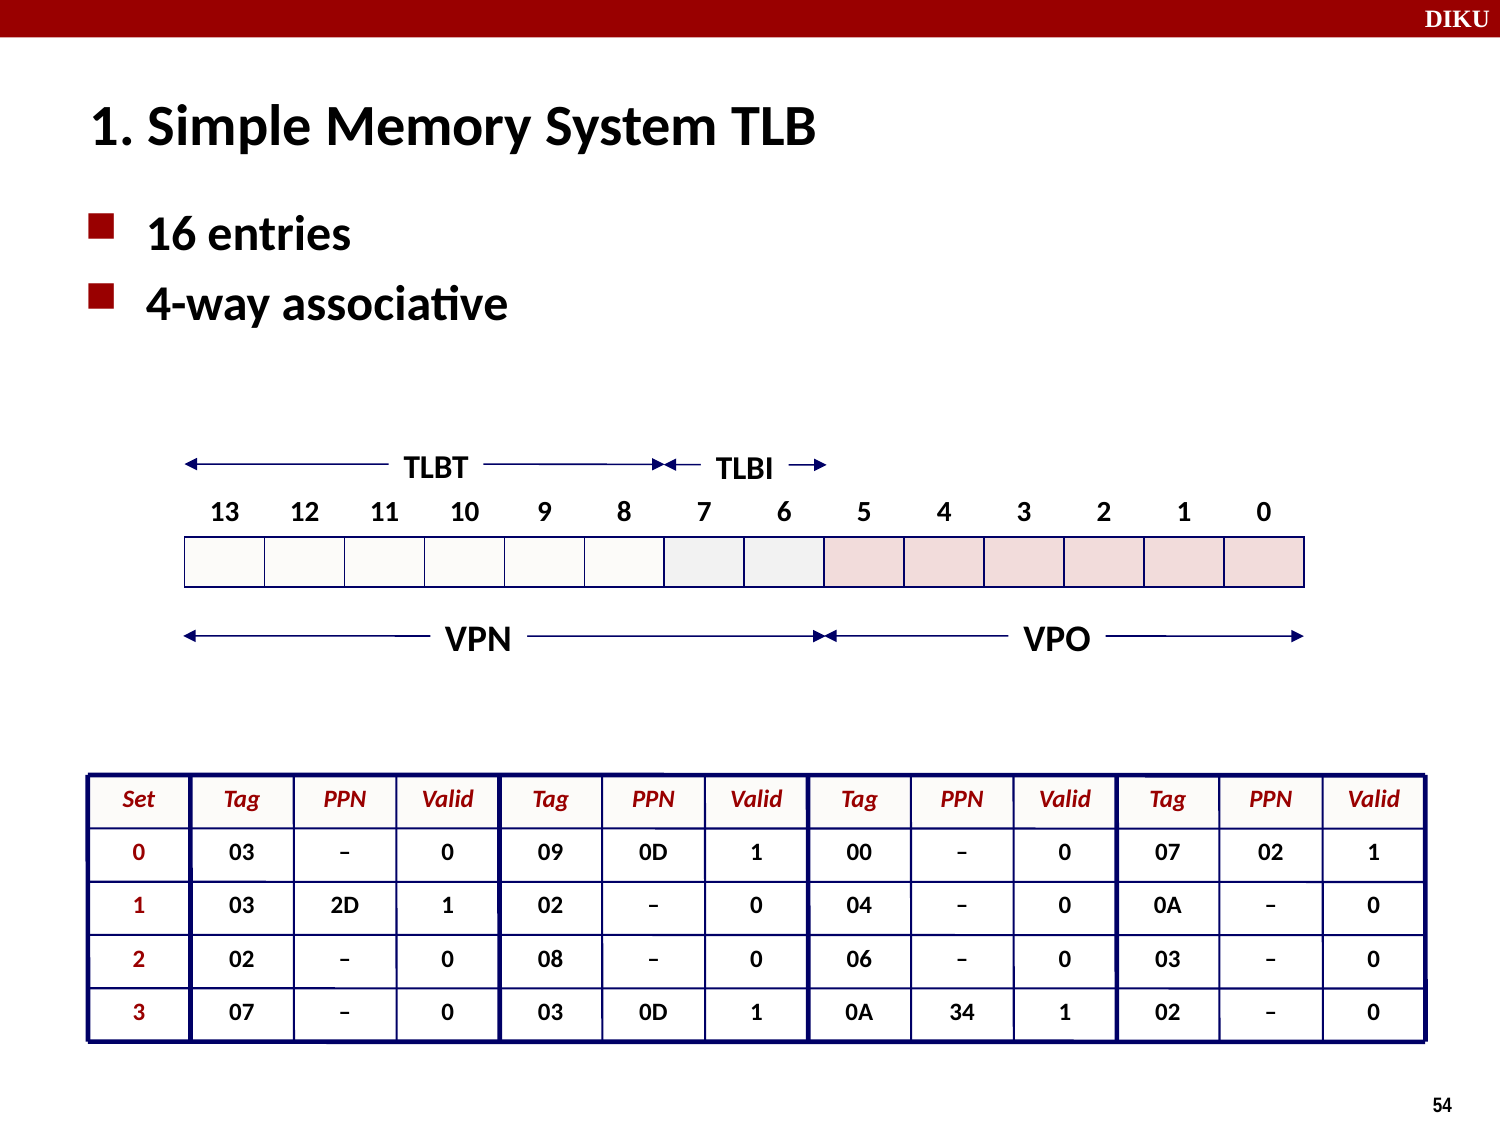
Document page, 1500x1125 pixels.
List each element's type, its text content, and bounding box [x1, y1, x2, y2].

text_box 9 [504, 487, 584, 538]
text_box 0 [1324, 990, 1423, 1039]
text_box 7 [664, 487, 744, 538]
text_box 02 [1221, 830, 1321, 880]
text_box – [1221, 990, 1321, 1039]
text_box 0 [1015, 830, 1114, 880]
text_box 13 [184, 487, 264, 538]
text_box 1 [1144, 487, 1223, 538]
text_box Valid [398, 778, 497, 827]
text_box 6 [744, 487, 824, 538]
text_box 0 [91, 830, 188, 880]
text_box 0 [398, 830, 497, 880]
text_box Valid [1015, 778, 1114, 827]
text_box 0 [707, 883, 805, 933]
text_box 0 [1015, 937, 1114, 987]
text_box 02 [1120, 990, 1218, 1039]
text_box PPN [604, 778, 703, 827]
text_box 12 [264, 487, 344, 538]
text_box TLBT [388, 443, 484, 499]
text_box [184, 538, 1304, 588]
text_box 2D [295, 883, 395, 933]
text_box – [295, 830, 395, 880]
text_box Tag [502, 778, 601, 827]
text_box 0 [1223, 487, 1304, 538]
text_box 3 [984, 487, 1064, 538]
text_box 0 [398, 936, 497, 987]
text_box 1 [91, 883, 188, 933]
text_box – [913, 937, 1012, 987]
text_box Set [91, 778, 188, 827]
text_box VPN [430, 612, 528, 672]
text_box 2 [91, 936, 188, 987]
text_box Tag [811, 778, 909, 827]
text_box 1 [707, 830, 805, 880]
text_box 0 [1324, 937, 1423, 987]
text_box 0D [604, 990, 704, 1039]
text_box 11 [344, 487, 424, 538]
text_box 07 [1120, 830, 1218, 880]
text_box 08 [502, 936, 601, 987]
text_box Valid [1324, 778, 1422, 827]
text_box 03 [193, 830, 292, 880]
text_box VPO [1008, 612, 1106, 672]
text_box PPN [295, 778, 395, 827]
text_box 02 [502, 883, 601, 933]
text_box 09 [502, 830, 601, 880]
text_box 0 [1015, 883, 1114, 934]
text_box 1 [398, 883, 497, 933]
text_box 16 entries 4-way associative [74, 193, 1438, 1050]
text_box Valid [706, 778, 805, 827]
text_box – [913, 830, 1012, 880]
text_box 1 [1324, 830, 1422, 880]
text_box – [604, 883, 704, 933]
text_box – [1221, 883, 1321, 934]
text_box 0 [398, 990, 497, 1039]
text_box Tag [193, 778, 292, 827]
text_box 07 [193, 990, 292, 1039]
text_box 5 [824, 487, 904, 538]
text_box 2 [1064, 487, 1144, 538]
text_box – [295, 936, 395, 987]
text_box 0 [1324, 884, 1423, 934]
text_box 8 [584, 487, 664, 538]
text_box – [295, 990, 395, 1039]
text_box 06 [811, 937, 910, 987]
text_box 03 [1120, 937, 1218, 987]
text_box 1 [1015, 990, 1114, 1039]
text_box 10 [424, 487, 504, 538]
text_box 34 [913, 990, 1012, 1039]
text_box Tag [1119, 778, 1218, 827]
text_box 04 [811, 883, 910, 933]
text_box 0 [707, 937, 805, 987]
text_box 03 [193, 883, 292, 933]
text_box – [913, 883, 1012, 934]
text_box TLBI [700, 444, 789, 499]
text_box – [604, 936, 704, 987]
text_box PPN [912, 778, 1012, 827]
text_box 3 [91, 990, 188, 1039]
text_box 03 [503, 990, 601, 1039]
text_box 0A [1120, 883, 1218, 934]
text_box 02 [193, 936, 292, 987]
text_box 0A [811, 990, 910, 1039]
text_box PPN [1221, 778, 1321, 827]
text_box 4 [904, 487, 984, 538]
text_box – [1221, 937, 1321, 987]
text_box 1. Simple Memory System TLB [75, 75, 1174, 169]
text_box 0D [604, 830, 704, 880]
text_box 00 [811, 830, 909, 880]
text_box 1 [707, 990, 805, 1039]
